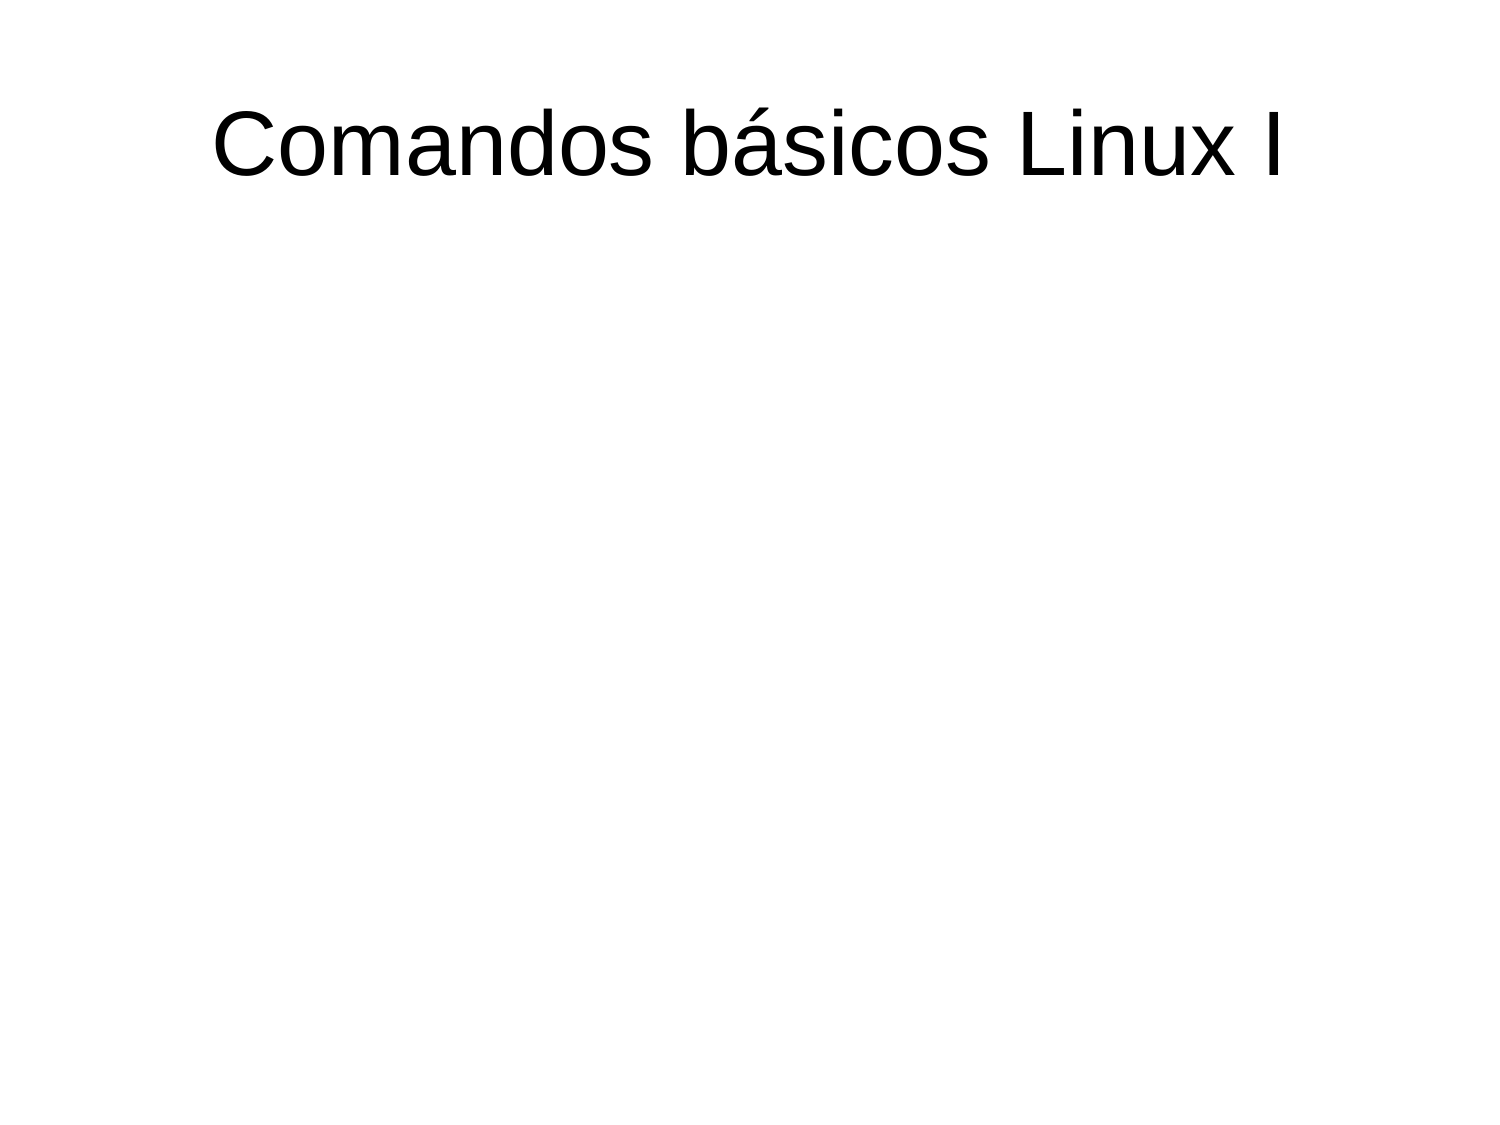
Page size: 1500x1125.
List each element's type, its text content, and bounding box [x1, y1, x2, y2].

title Comandos básicos Linux I [75, 45, 1426, 233]
